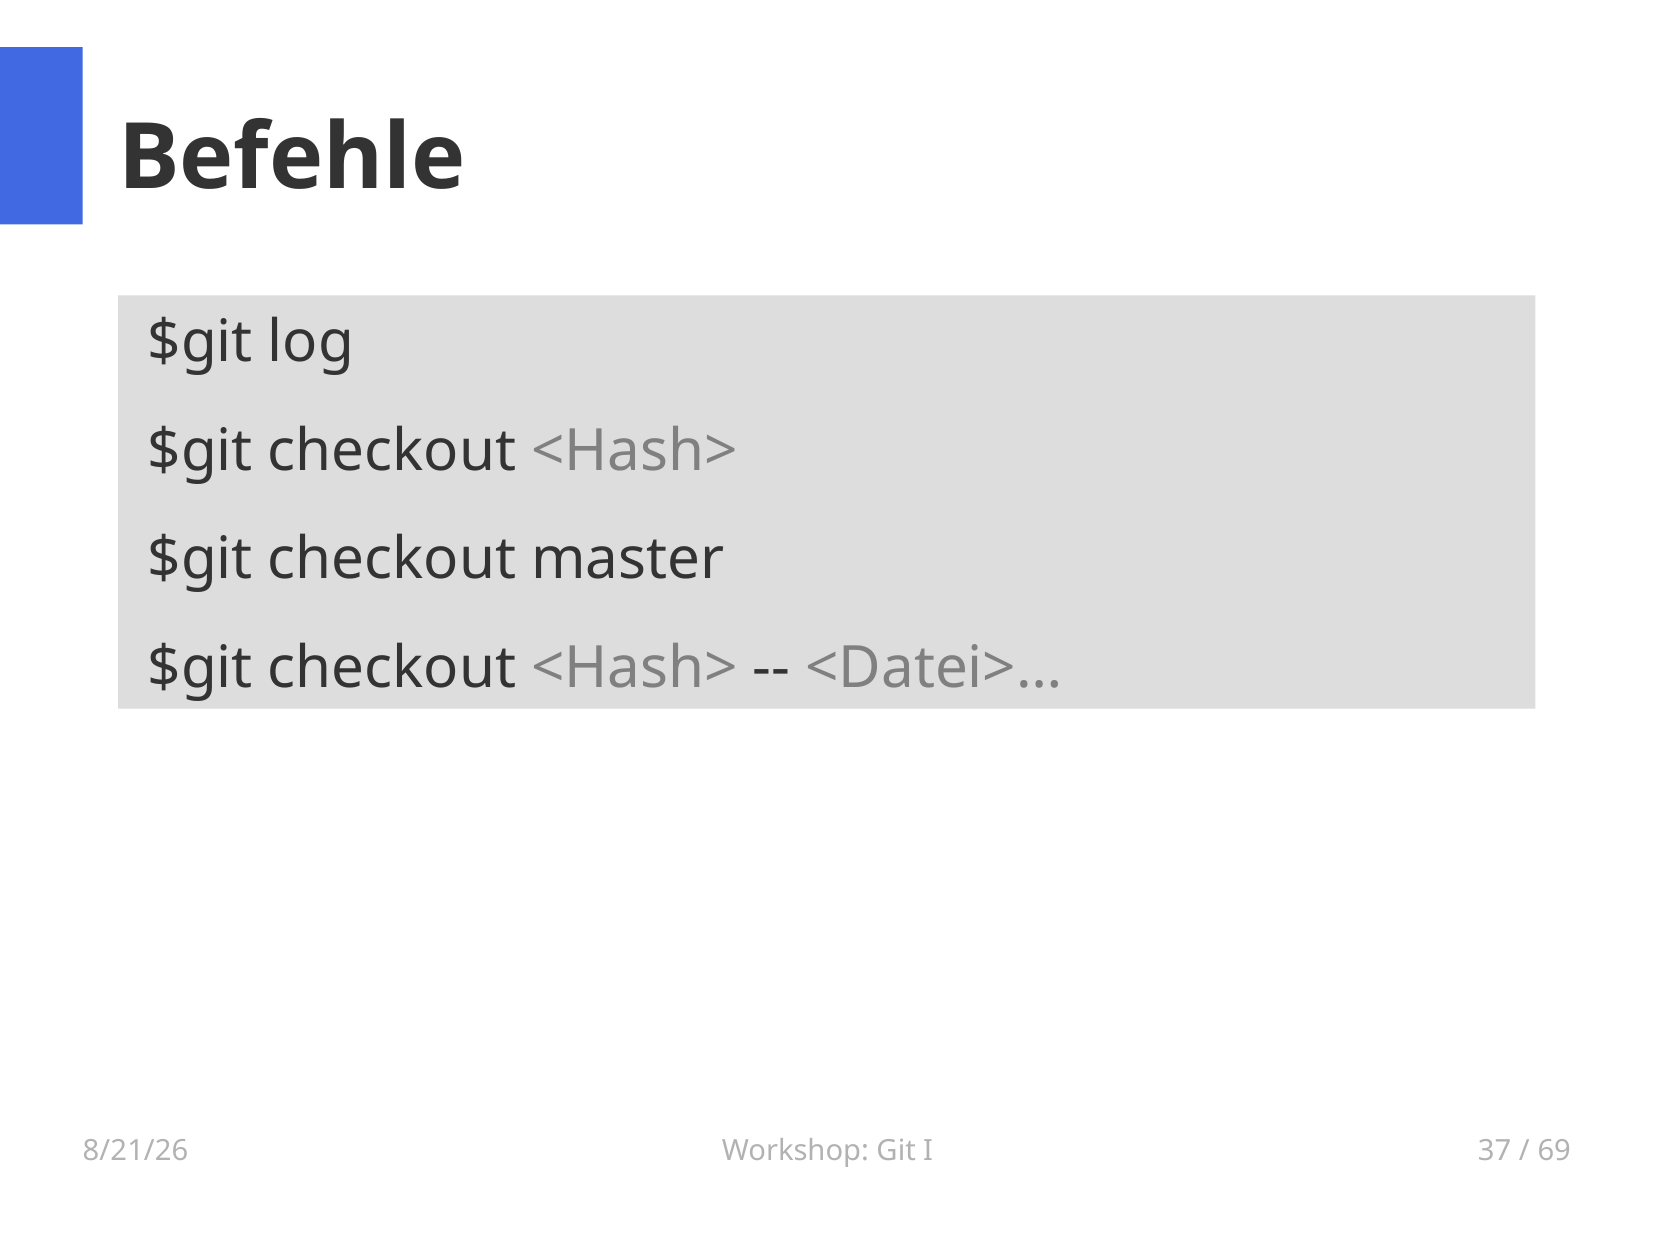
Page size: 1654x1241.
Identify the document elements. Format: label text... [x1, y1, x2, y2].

title Befehle [118, 49, 1571, 257]
list $git log $git checkout <Hash> $git checkout master $git checkout <Hash> -- <Datei>… [118, 295, 1536, 709]
